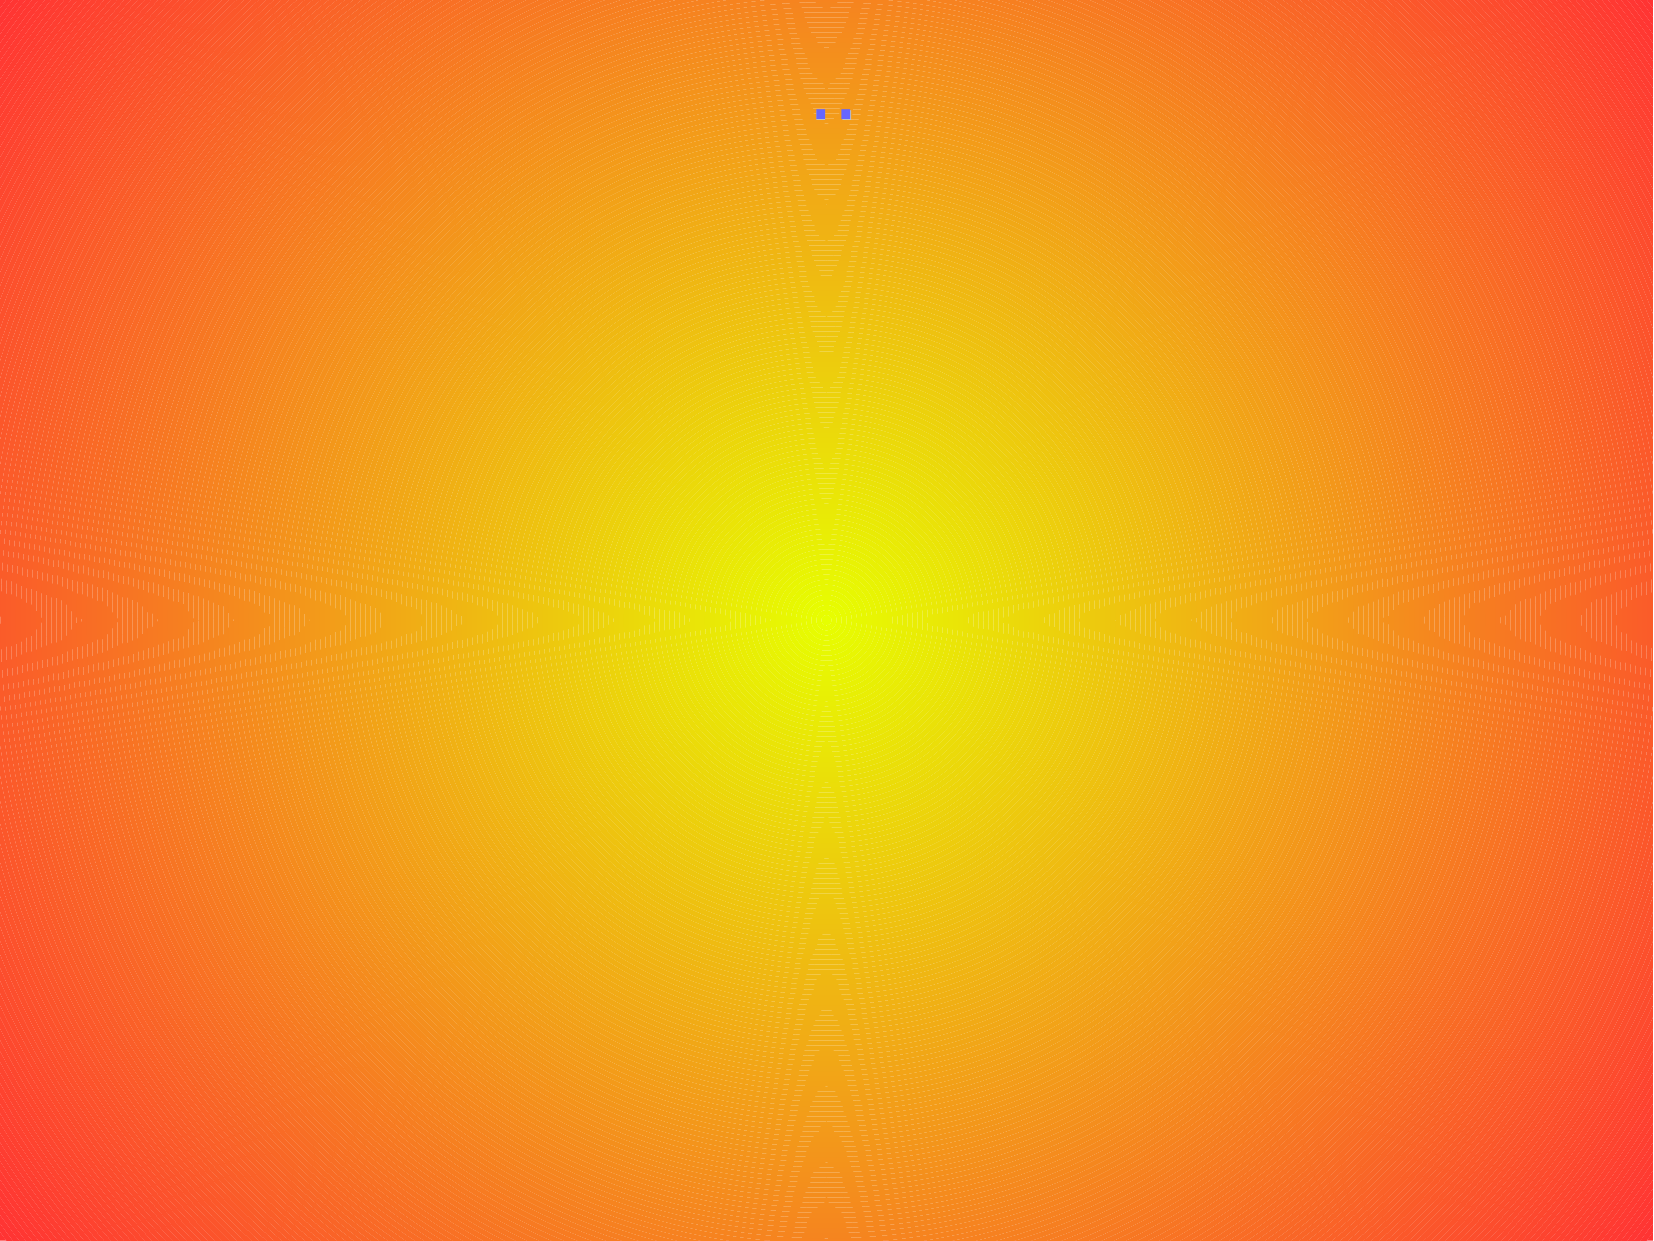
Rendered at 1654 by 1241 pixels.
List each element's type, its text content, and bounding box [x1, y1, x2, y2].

title .. [90, 15, 1578, 161]
